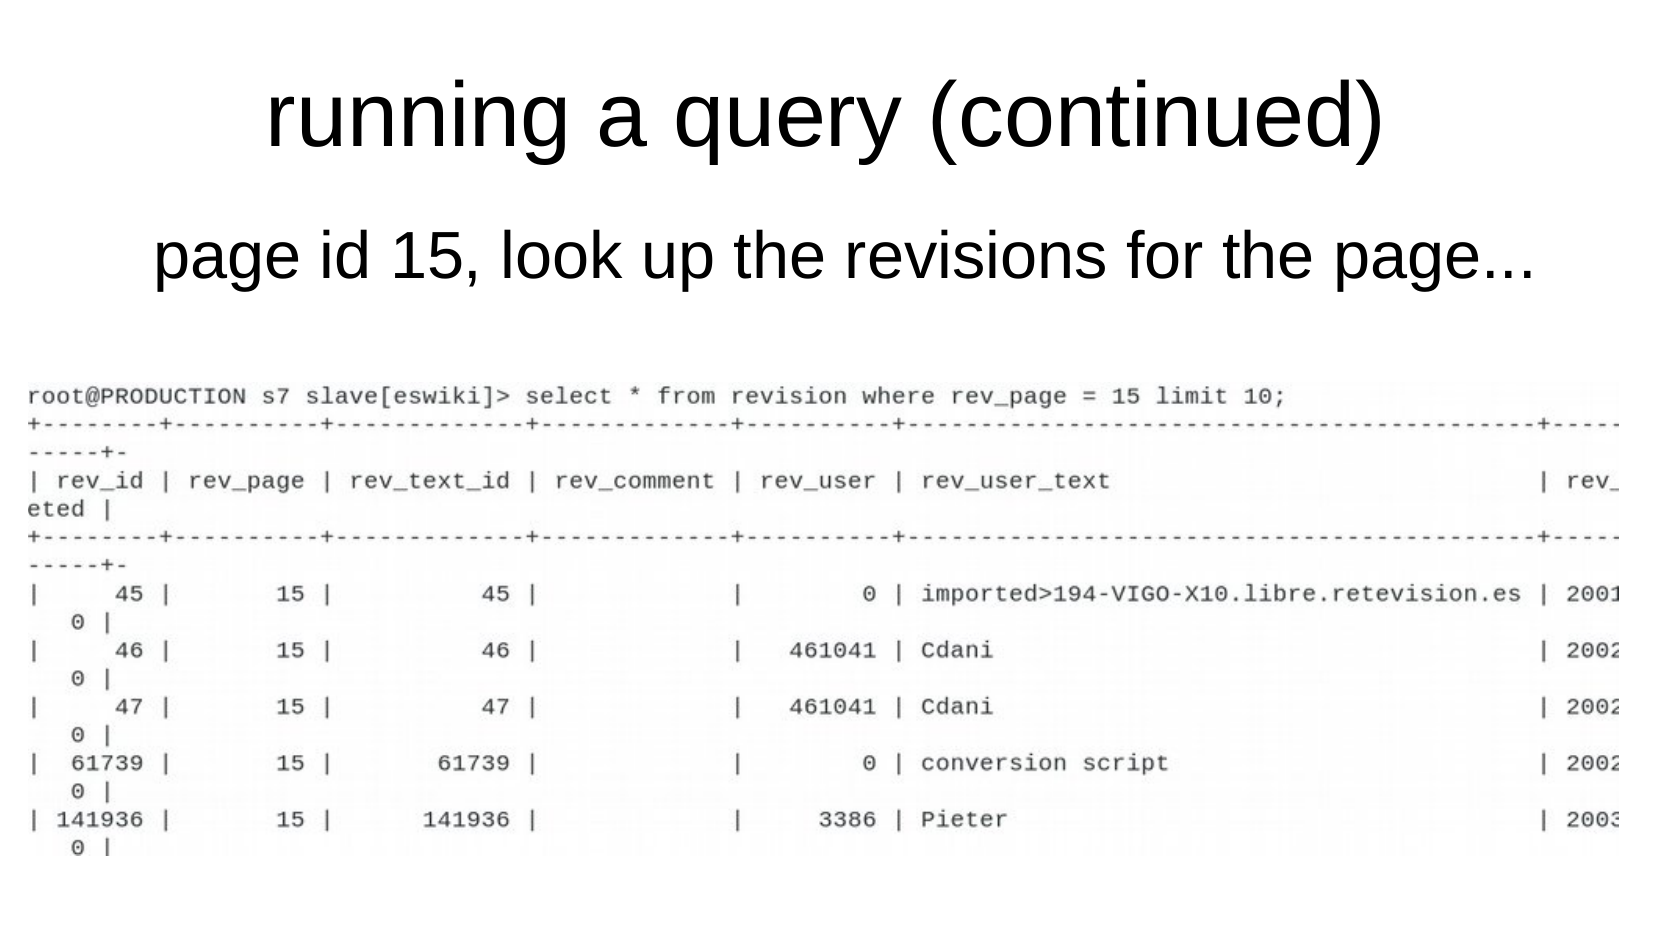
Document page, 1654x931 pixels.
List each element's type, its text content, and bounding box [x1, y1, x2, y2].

list page id 15, look up the revisions for the page... [82, 217, 1571, 382]
title running a query (continued) [82, 37, 1571, 193]
picture [28, 382, 1619, 856]
